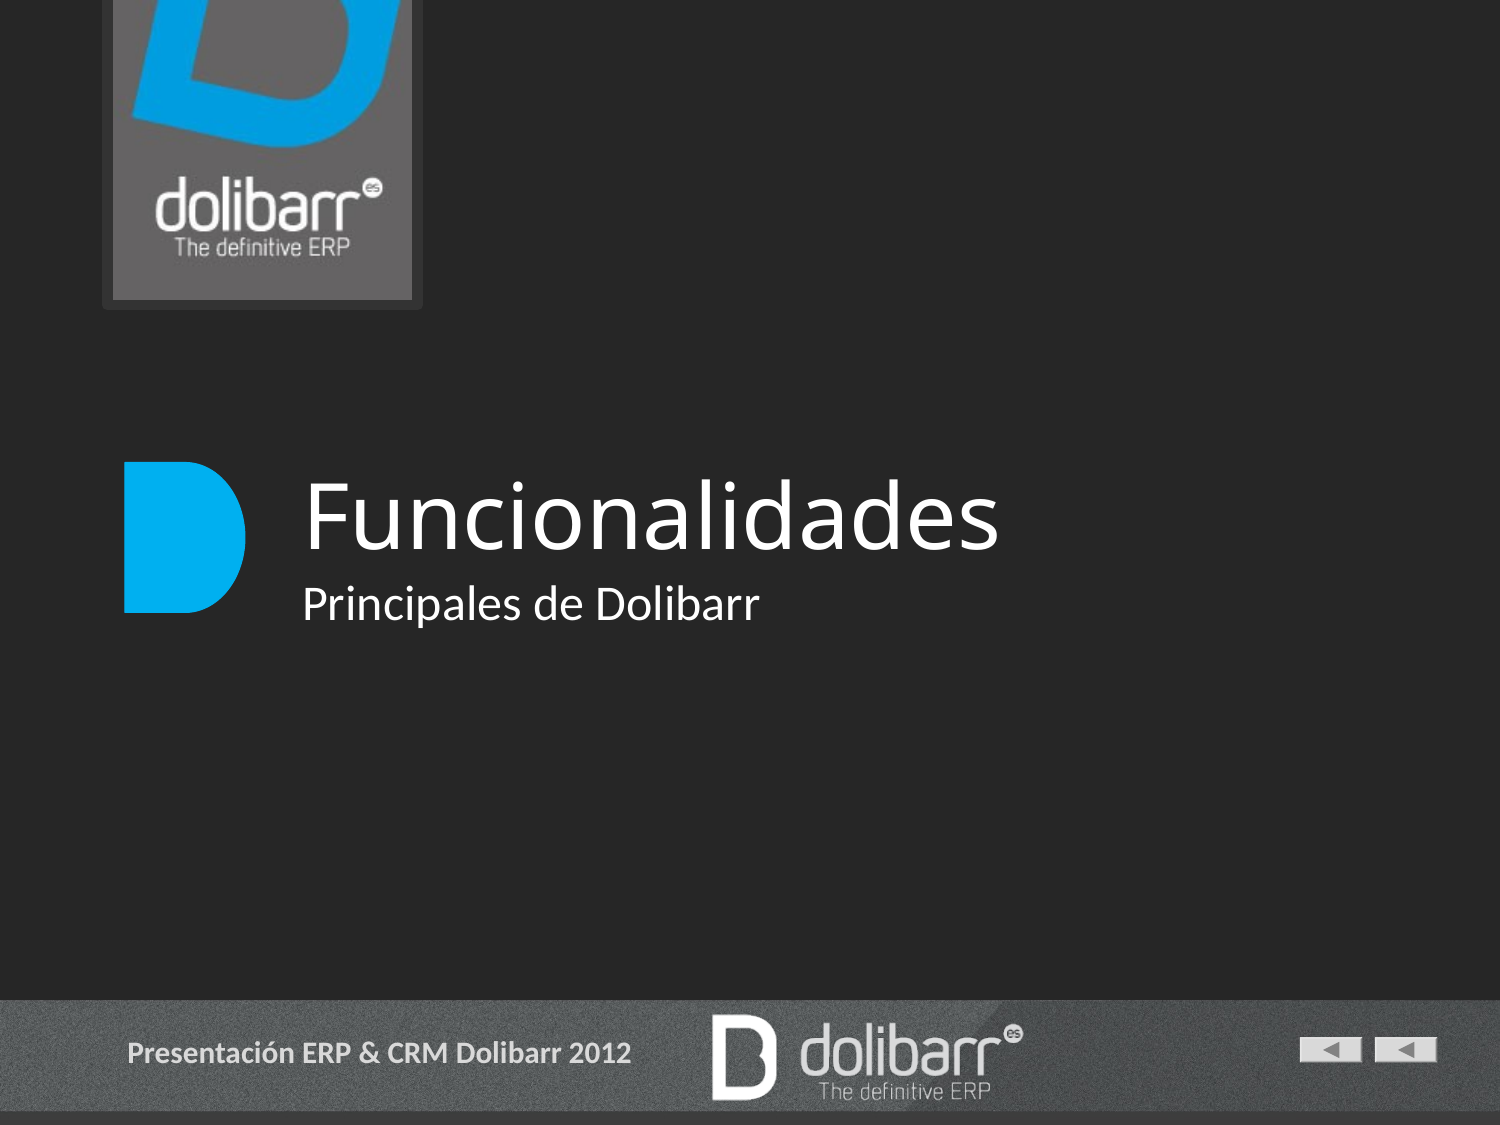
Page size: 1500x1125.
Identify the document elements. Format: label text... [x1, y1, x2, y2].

picture [0, 1000, 1500, 1125]
picture [190, 0, 349, 102]
text_box Presentación ERP & CRM Dolibarr 2012 [112, 1024, 975, 1078]
text_box [1376, 1037, 1438, 1063]
list Funcionalidades [287, 450, 1088, 562]
text_box [1301, 1037, 1363, 1063]
list Principales de Dolibarr [287, 562, 1088, 1013]
picture [112, 0, 413, 300]
